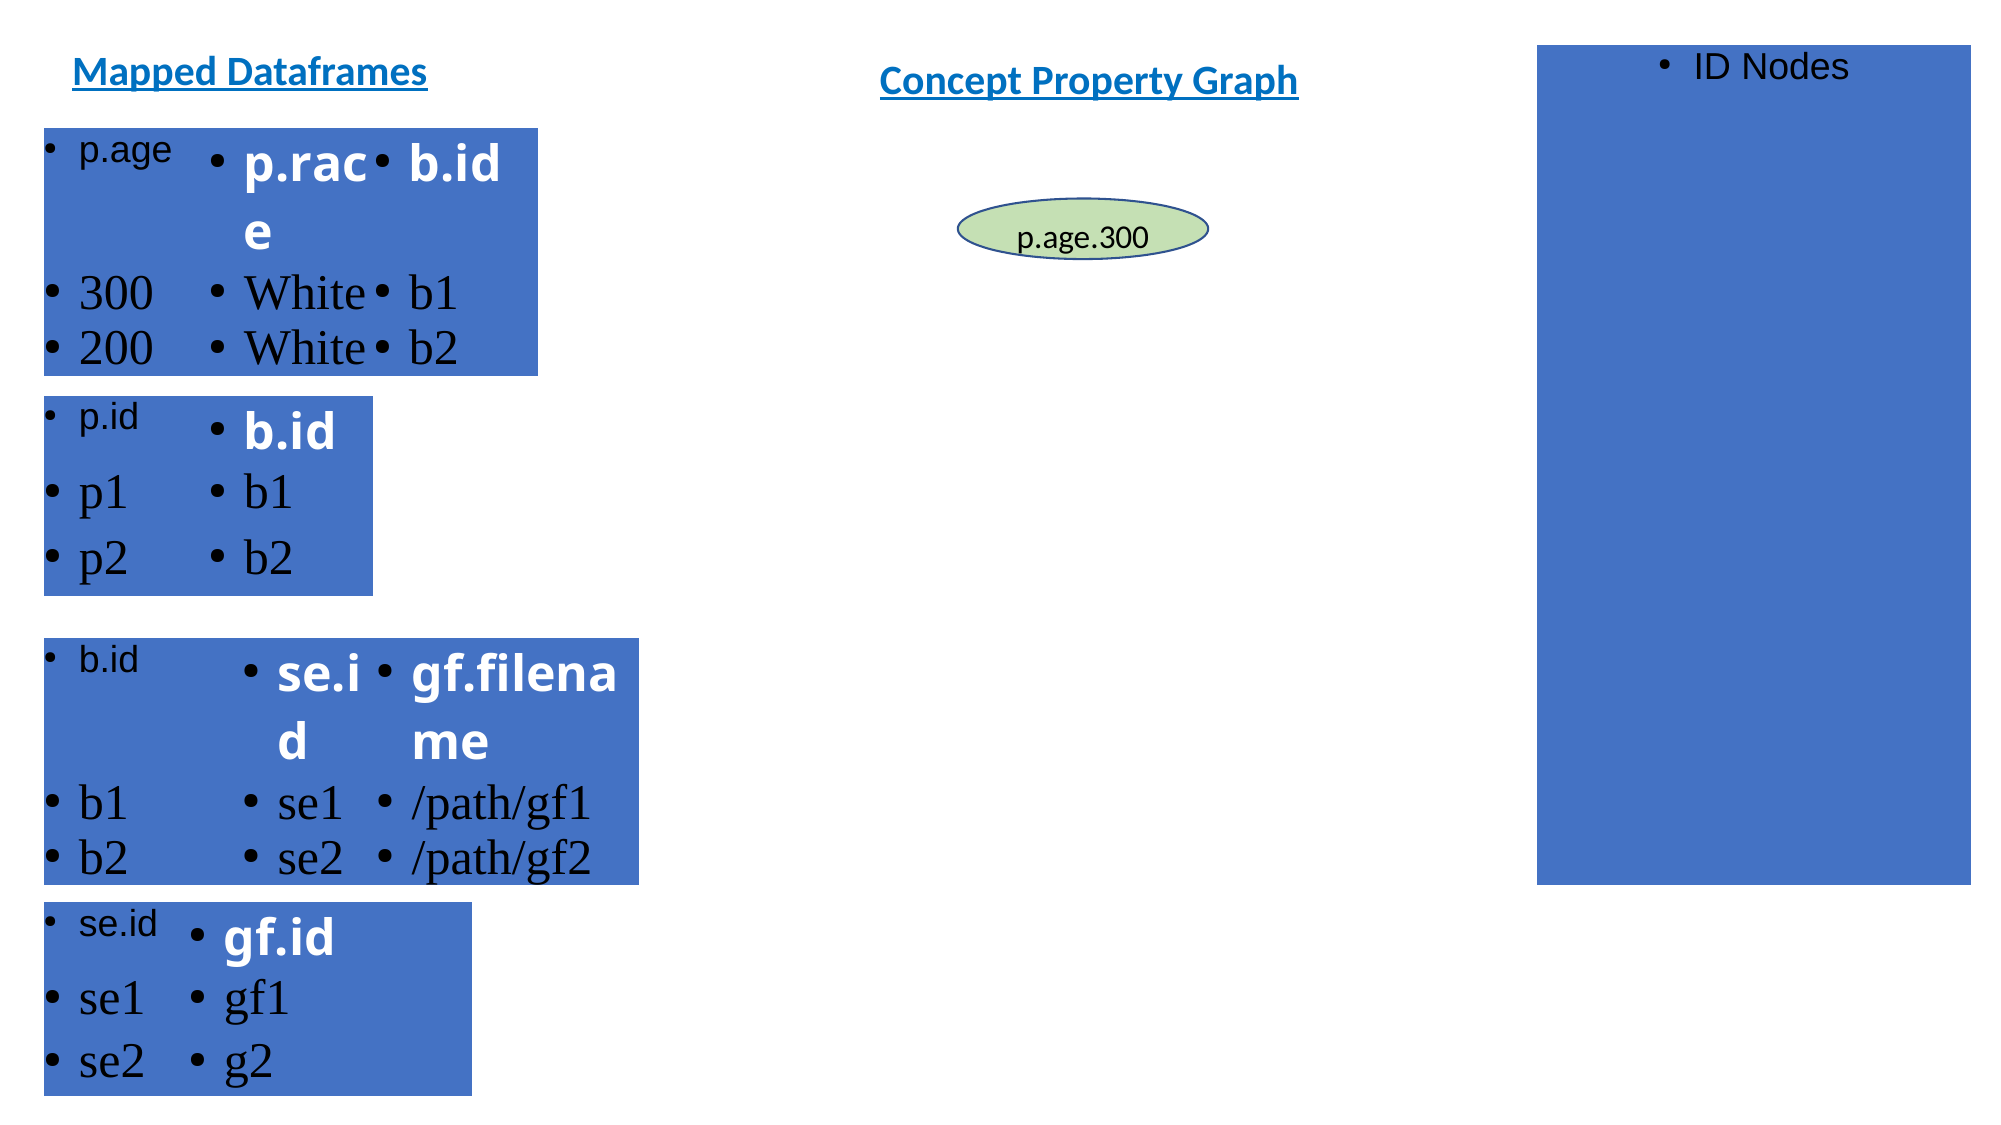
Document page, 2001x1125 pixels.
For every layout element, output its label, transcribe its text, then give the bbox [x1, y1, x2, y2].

table_cell g2 [189, 1033, 472, 1096]
table_cell White [209, 265, 373, 320]
table_header p.id [44, 396, 209, 464]
text_box p.age.300 [957, 198, 1209, 260]
table_header ID Nodes [1537, 45, 1971, 105]
table_header p.race [209, 128, 373, 265]
table_cell [1537, 645, 1971, 705]
table_cell /path/gf1 [376, 775, 639, 830]
table_cell [1537, 465, 1971, 525]
table_cell p2 [44, 530, 209, 596]
table_cell [1537, 285, 1971, 345]
table_cell b2 [44, 830, 242, 885]
table_cell [1537, 165, 1971, 225]
table_cell b2 [373, 320, 538, 376]
table_header se.id [44, 902, 189, 970]
table_cell /path/gf2 [433, 853, 444, 873]
table_header gf.id [189, 902, 472, 970]
table_header b.id [373, 128, 538, 265]
table_cell White [209, 320, 373, 376]
table_header b.id [209, 396, 373, 464]
table_cell b1 [373, 265, 538, 320]
table_cell [1537, 105, 1971, 165]
table_cell p1 [44, 464, 209, 530]
table_cell [1537, 405, 1971, 465]
table_header gf.filename [376, 638, 639, 775]
table_cell b1 [209, 464, 373, 530]
table_header se.id [242, 638, 376, 775]
table_cell [1537, 585, 1971, 645]
table_cell [1537, 345, 1971, 405]
text_box Concept Property Graph [865, 45, 1318, 111]
table_cell [1537, 825, 1971, 885]
table_cell /path/gf2 [376, 830, 639, 885]
table_cell [1537, 765, 1971, 825]
table_cell 200 [44, 320, 209, 376]
table_cell [1537, 705, 1971, 765]
table_cell 300 [44, 265, 209, 320]
table_cell b1 [44, 775, 242, 830]
table_cell se1 [44, 970, 189, 1033]
table_cell [1537, 225, 1971, 285]
table_cell b2 [209, 530, 373, 596]
text_box Mapped Dataframes [57, 36, 446, 102]
table_header p.age [44, 128, 209, 265]
table_cell /path/gf1 [433, 798, 444, 818]
table_header b.id [44, 638, 242, 775]
table_cell gf1 [189, 970, 472, 1033]
table_cell se2 [44, 1033, 189, 1096]
table_cell [1537, 525, 1971, 585]
table_cell se2 [242, 830, 376, 885]
table_cell se1 [242, 775, 376, 830]
